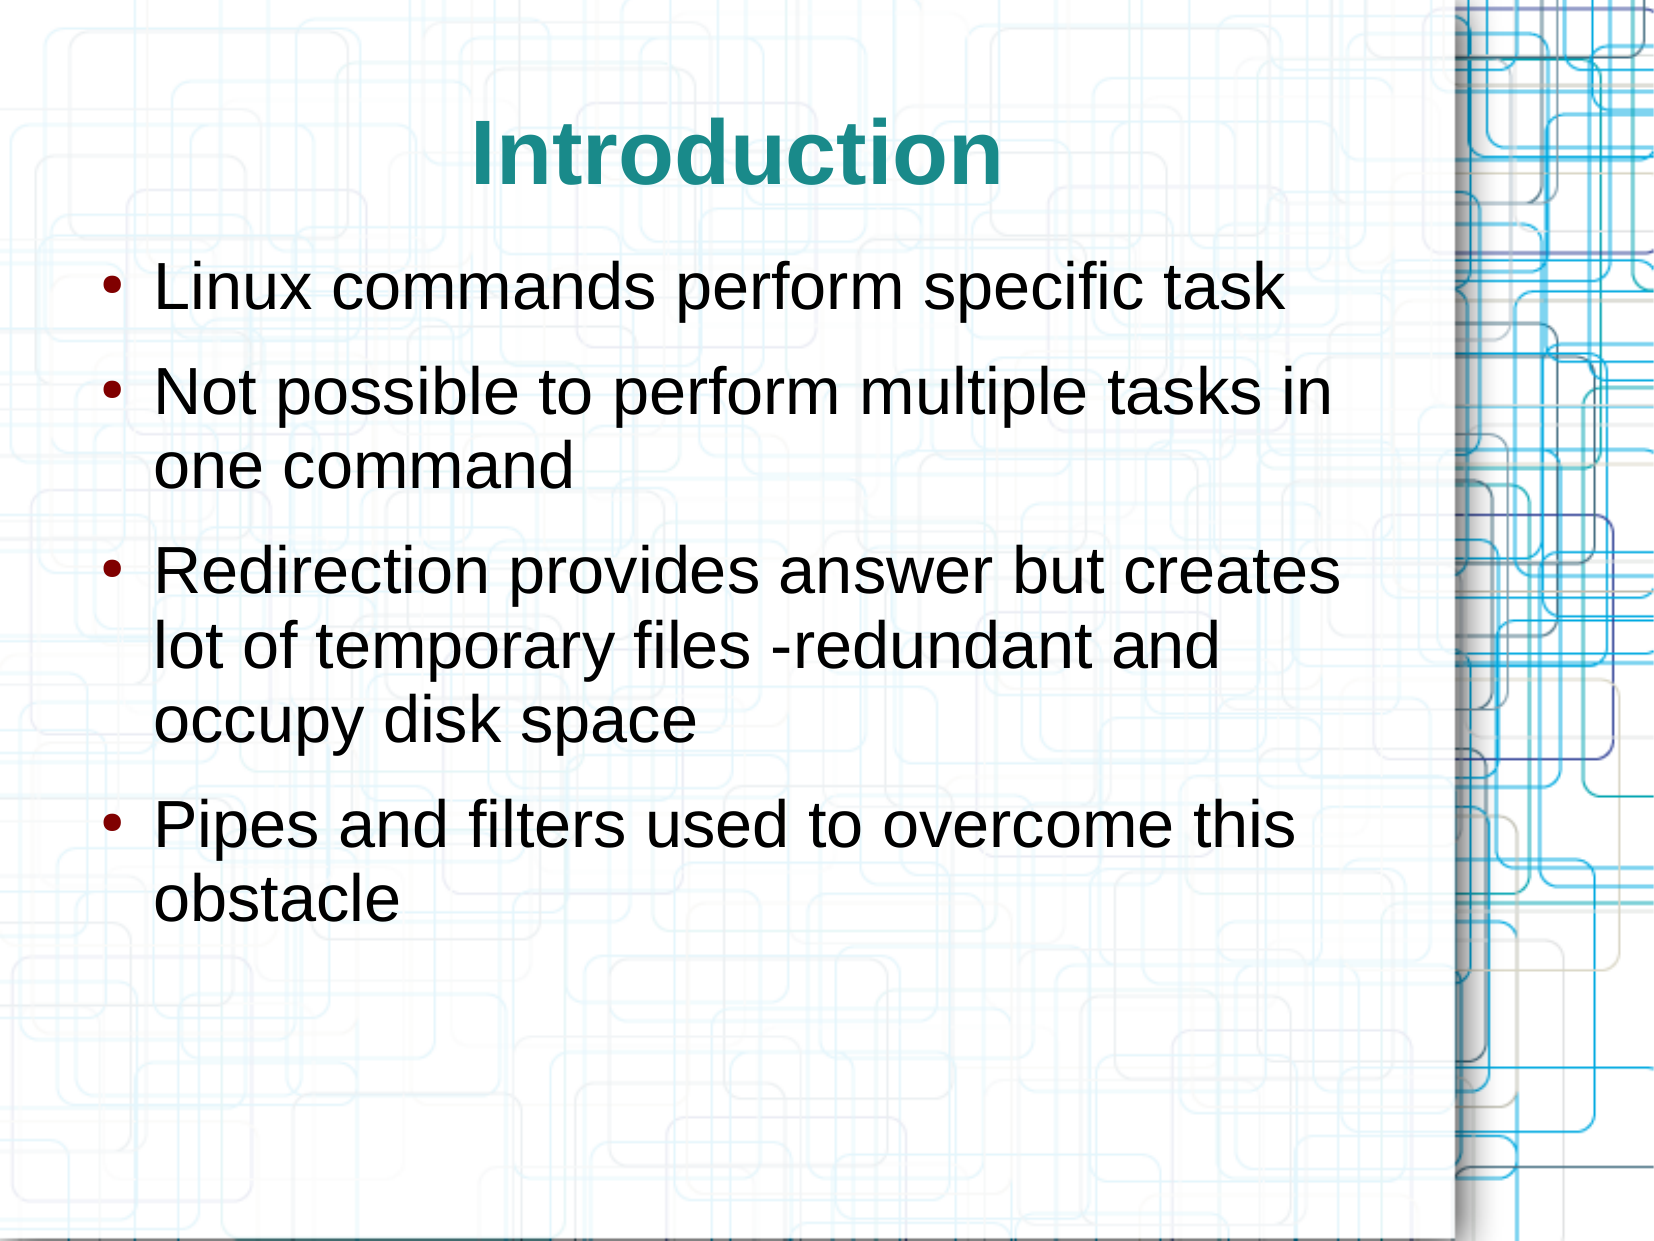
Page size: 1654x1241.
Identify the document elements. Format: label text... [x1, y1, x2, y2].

picture [0, 0, 1654, 1241]
title Introduction [59, 49, 1418, 257]
list Linux commands perform specific task Not possible to perform multiple tasks in one command Redirection provides answer but creates lot of temporary files -redundant and occupy disk space Pipes and filters used to overcome this obstacle [82, 249, 1418, 1054]
